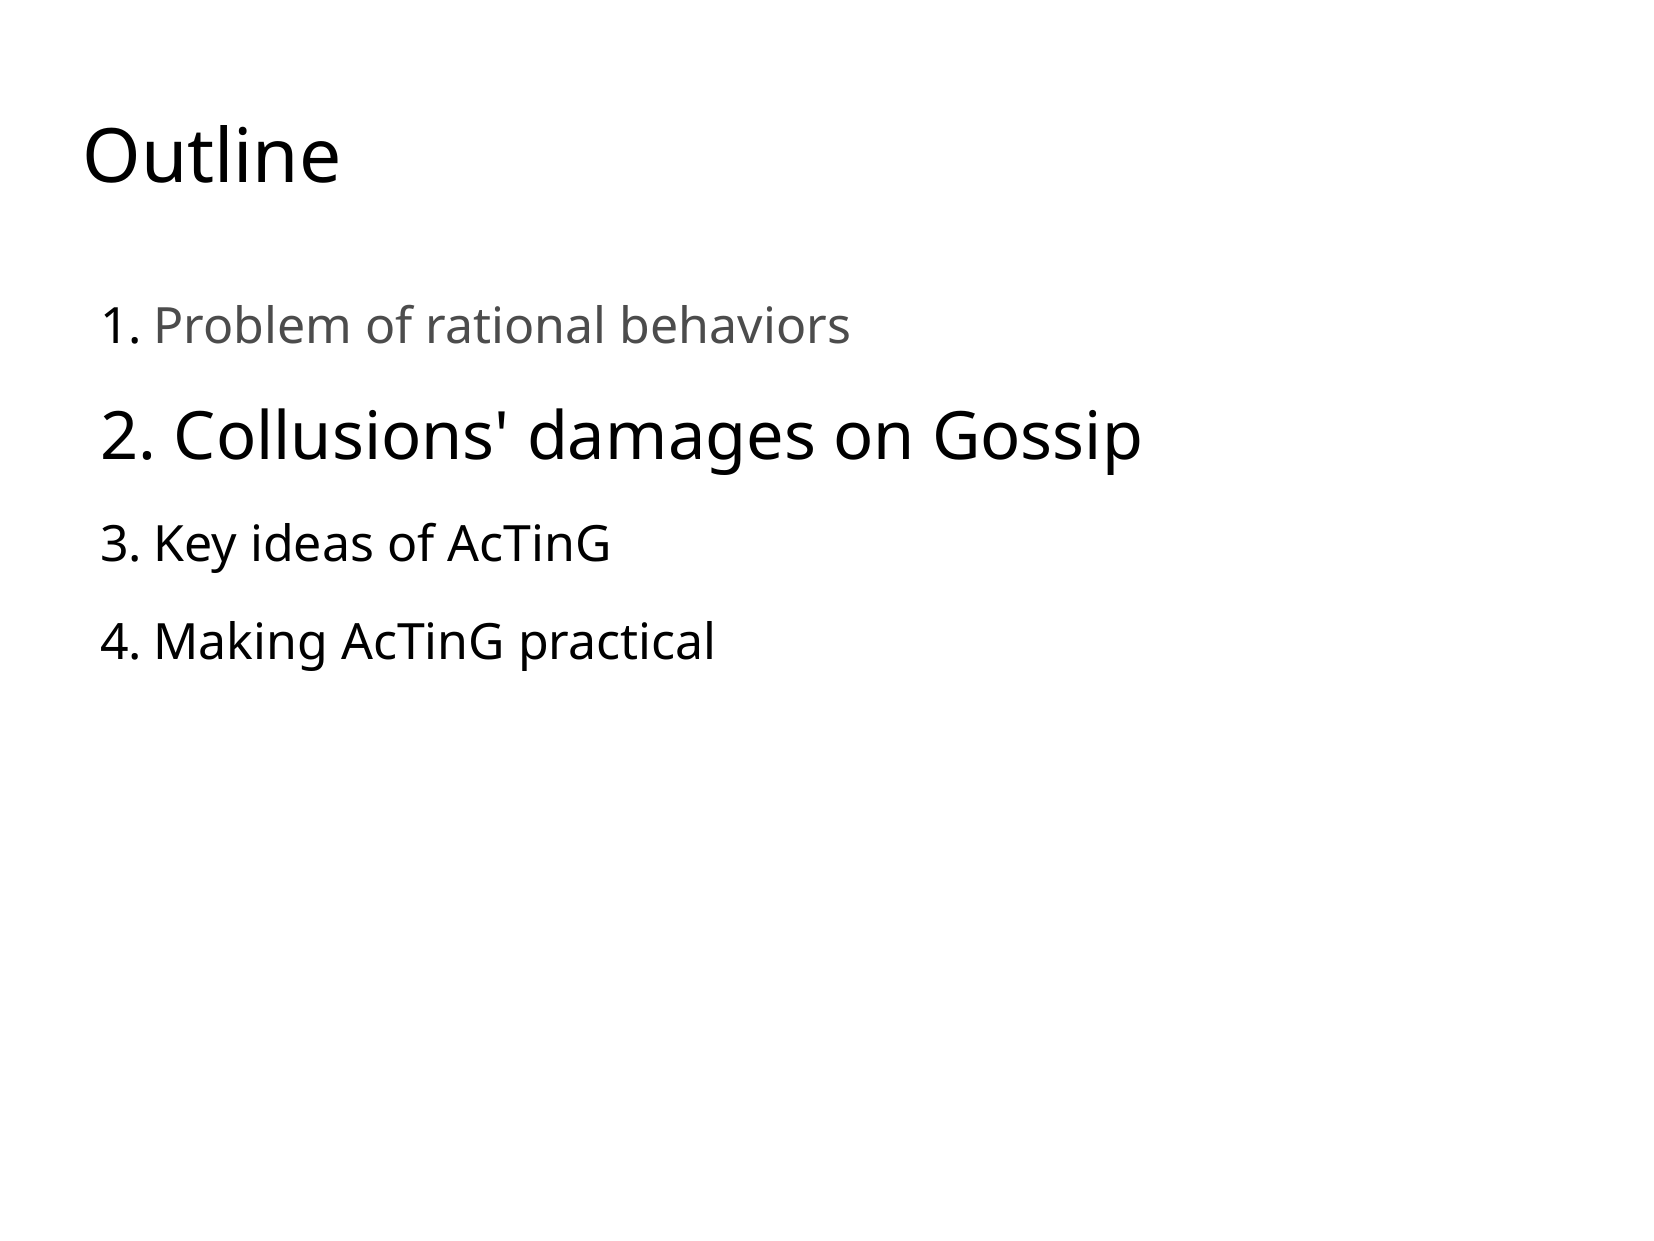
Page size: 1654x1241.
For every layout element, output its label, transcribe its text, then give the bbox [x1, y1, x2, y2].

title Outline [82, 49, 1571, 257]
list Problem of rational behaviors Collusions' damages on Gossip Key ideas of AcTinG Making AcTinG practical [82, 290, 1538, 1010]
